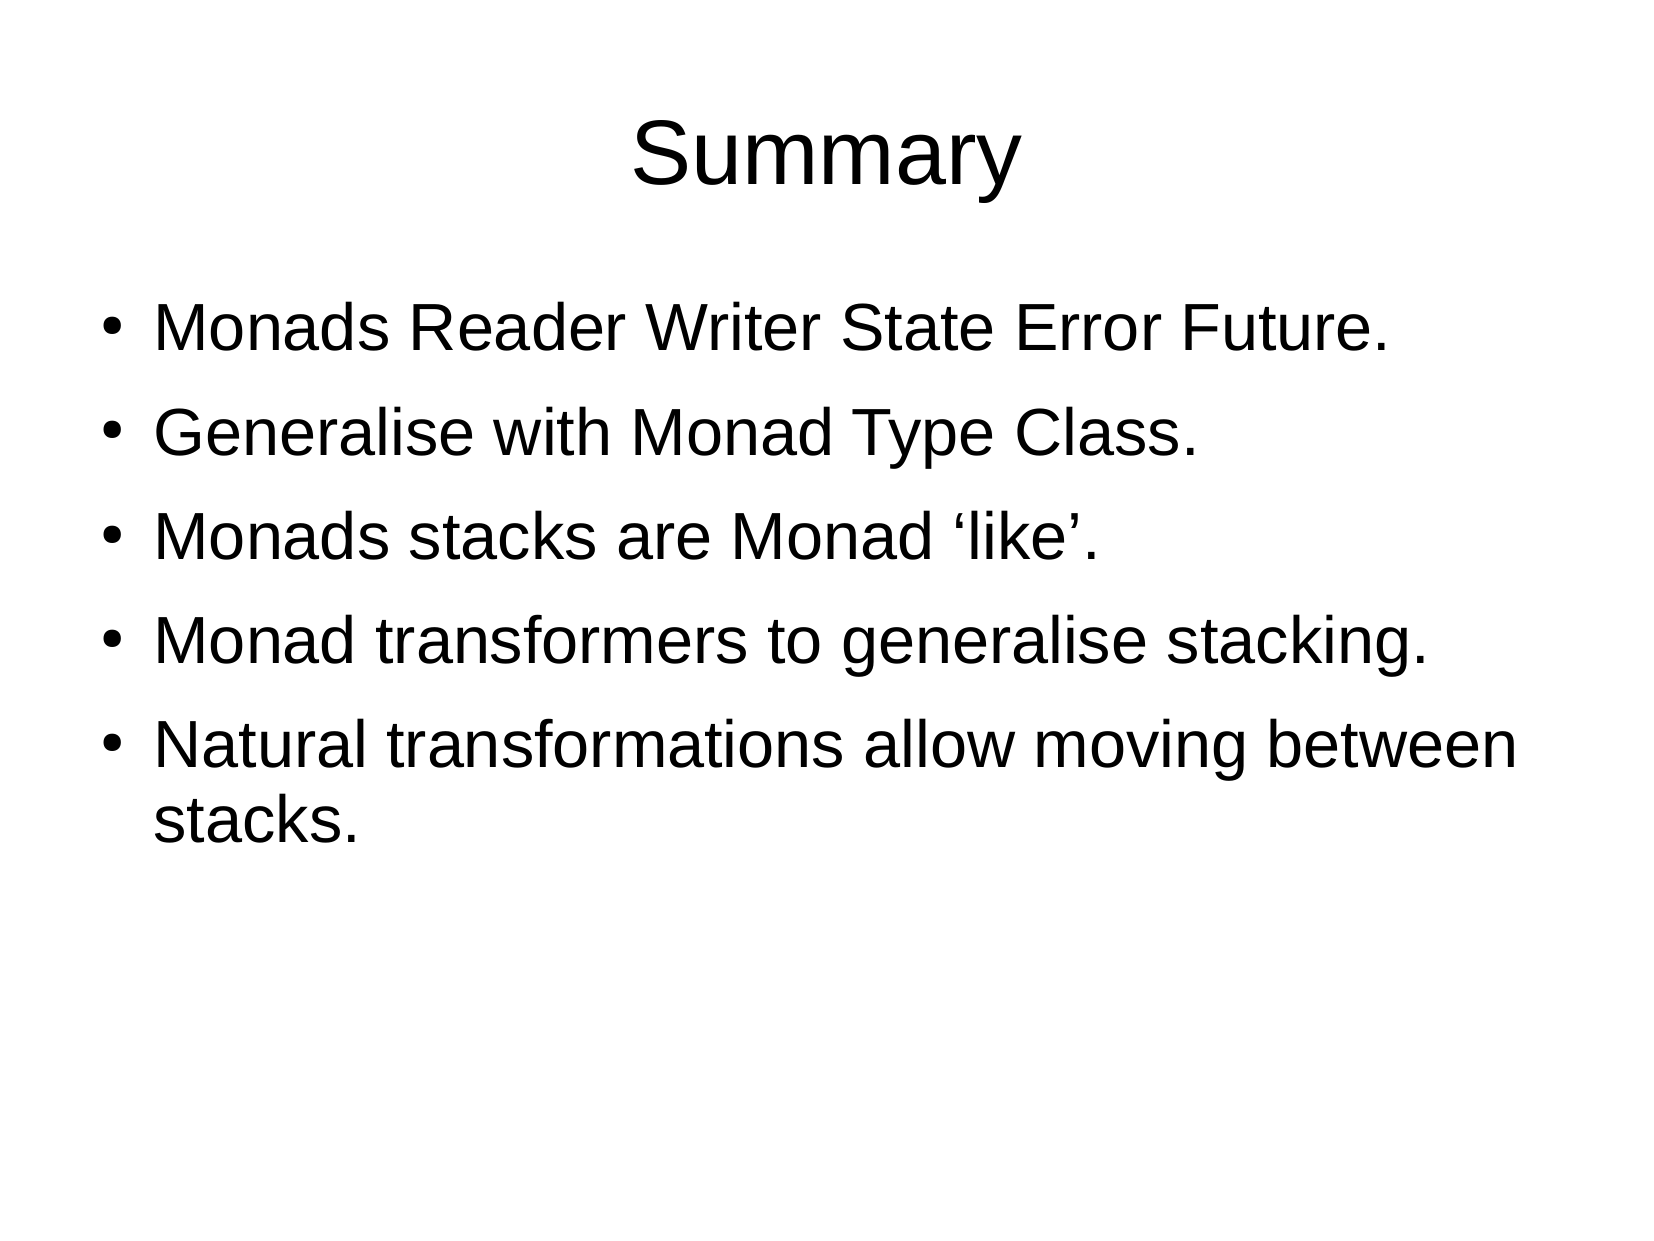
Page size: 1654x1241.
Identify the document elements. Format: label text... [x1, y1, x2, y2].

title Summary [82, 49, 1571, 257]
list Monads Reader Writer State Error Future. Generalise with Monad Type Class. Monads stacks are Monad ‘like’. Monad transformers to generalise stacking. Natural transformations allow moving between stacks. [82, 290, 1571, 1010]
